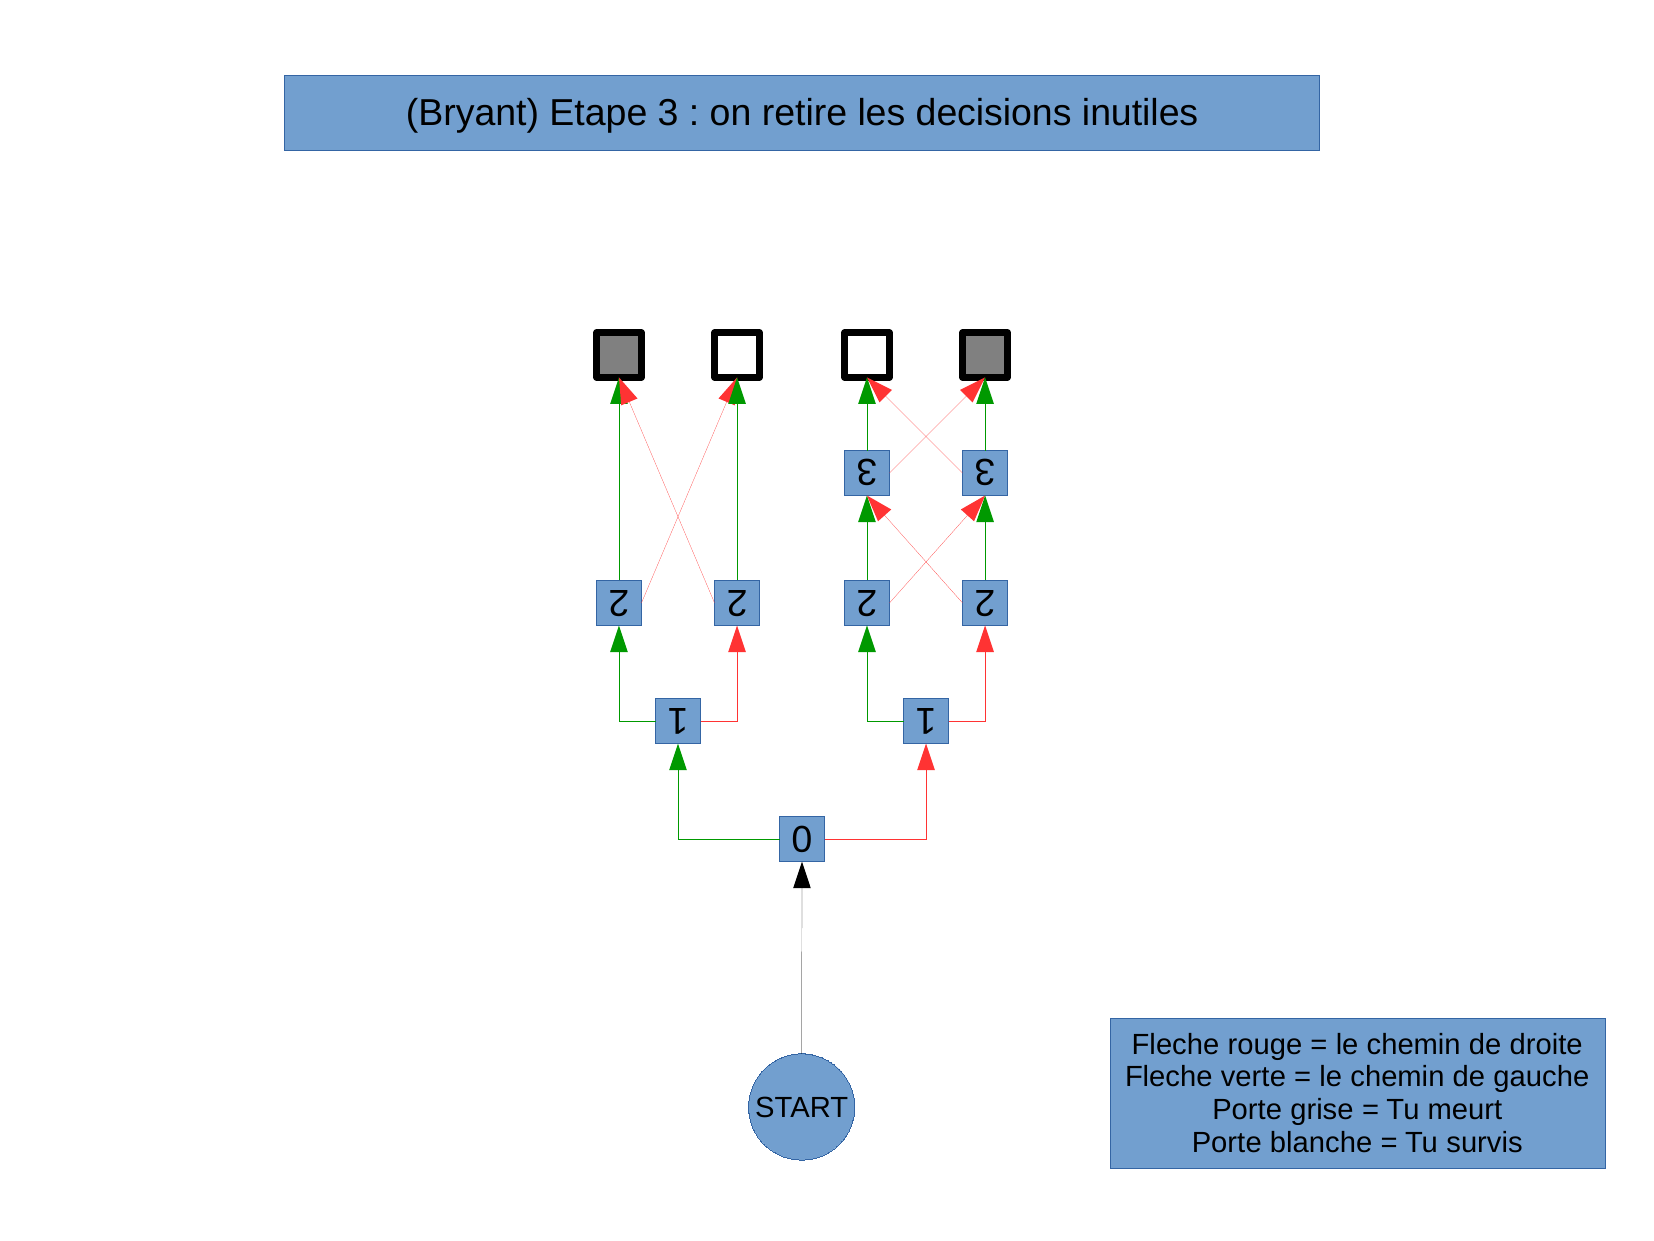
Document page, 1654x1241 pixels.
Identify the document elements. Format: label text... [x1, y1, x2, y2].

text_box (Bryant) Etape 3 : on retire les decisions inutiles [284, 75, 1320, 151]
text_box [844, 332, 890, 378]
text_box 2 [714, 580, 760, 626]
text_box 2 [844, 580, 890, 626]
text_box 1 [655, 698, 701, 744]
text_box 3 [962, 450, 1008, 496]
text_box 0 [779, 816, 825, 862]
text_box 3 [844, 450, 890, 496]
text_box 2 [596, 580, 642, 626]
text_box [714, 332, 760, 378]
text_box Fleche rouge = le chemin de droite Fleche verte = le chemin de gauche Porte grise = Tu meurt Porte blanche = Tu survis [1110, 1018, 1606, 1169]
text_box START [748, 1053, 855, 1161]
text_box [962, 332, 1008, 378]
text_box 1 [903, 698, 949, 744]
text_box [596, 332, 642, 378]
text_box 2 [962, 580, 1008, 626]
